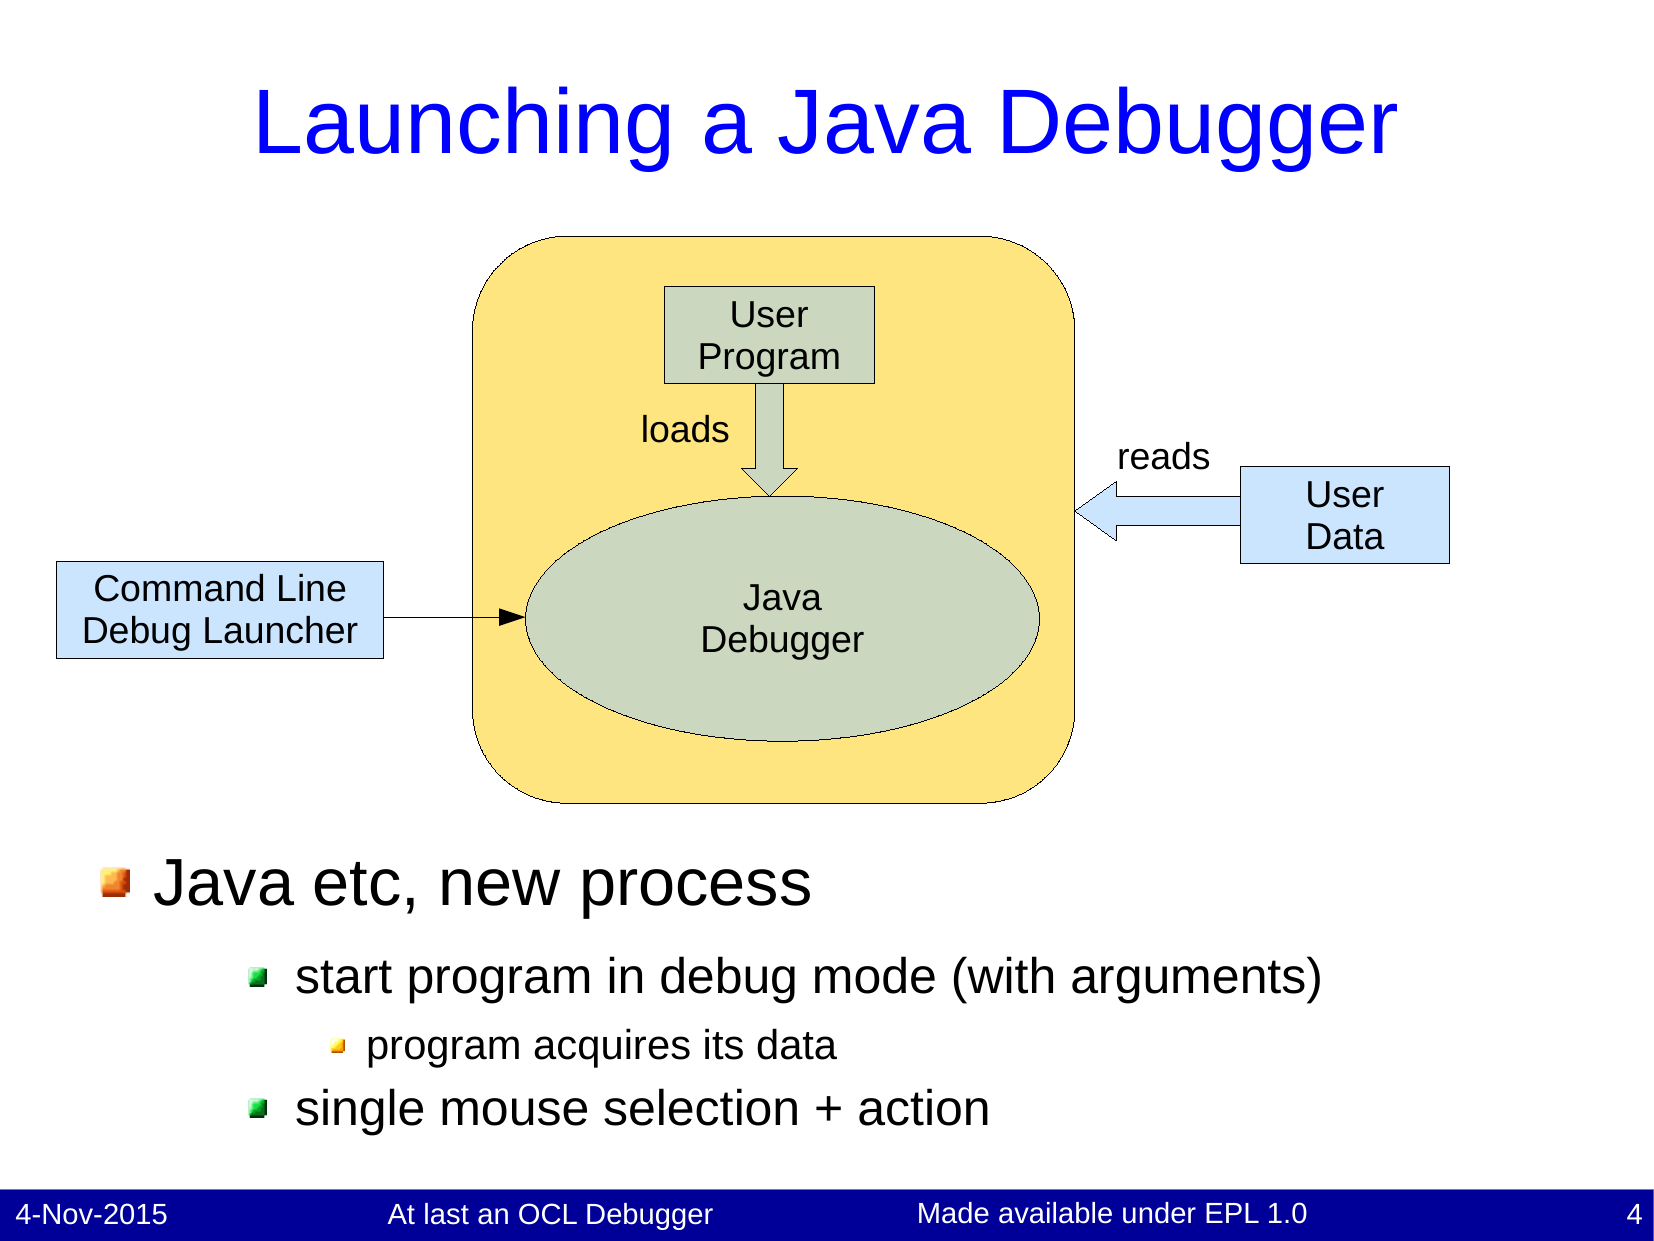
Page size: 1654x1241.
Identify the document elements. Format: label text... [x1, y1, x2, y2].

text_box Java Debugger [525, 496, 1040, 742]
text_box loads [625, 401, 745, 459]
list Java etc, new process start program in debug mode (with arguments) program acquires its data single mouse selection + action [82, 844, 1571, 1137]
title Launching a Java Debugger [82, 49, 1571, 195]
text_box reads [1102, 428, 1226, 486]
text_box User Program [664, 286, 875, 384]
text_box User Data [1240, 466, 1450, 564]
text_box [472, 236, 1241, 804]
text_box Command Line Debug Launcher [56, 561, 384, 659]
